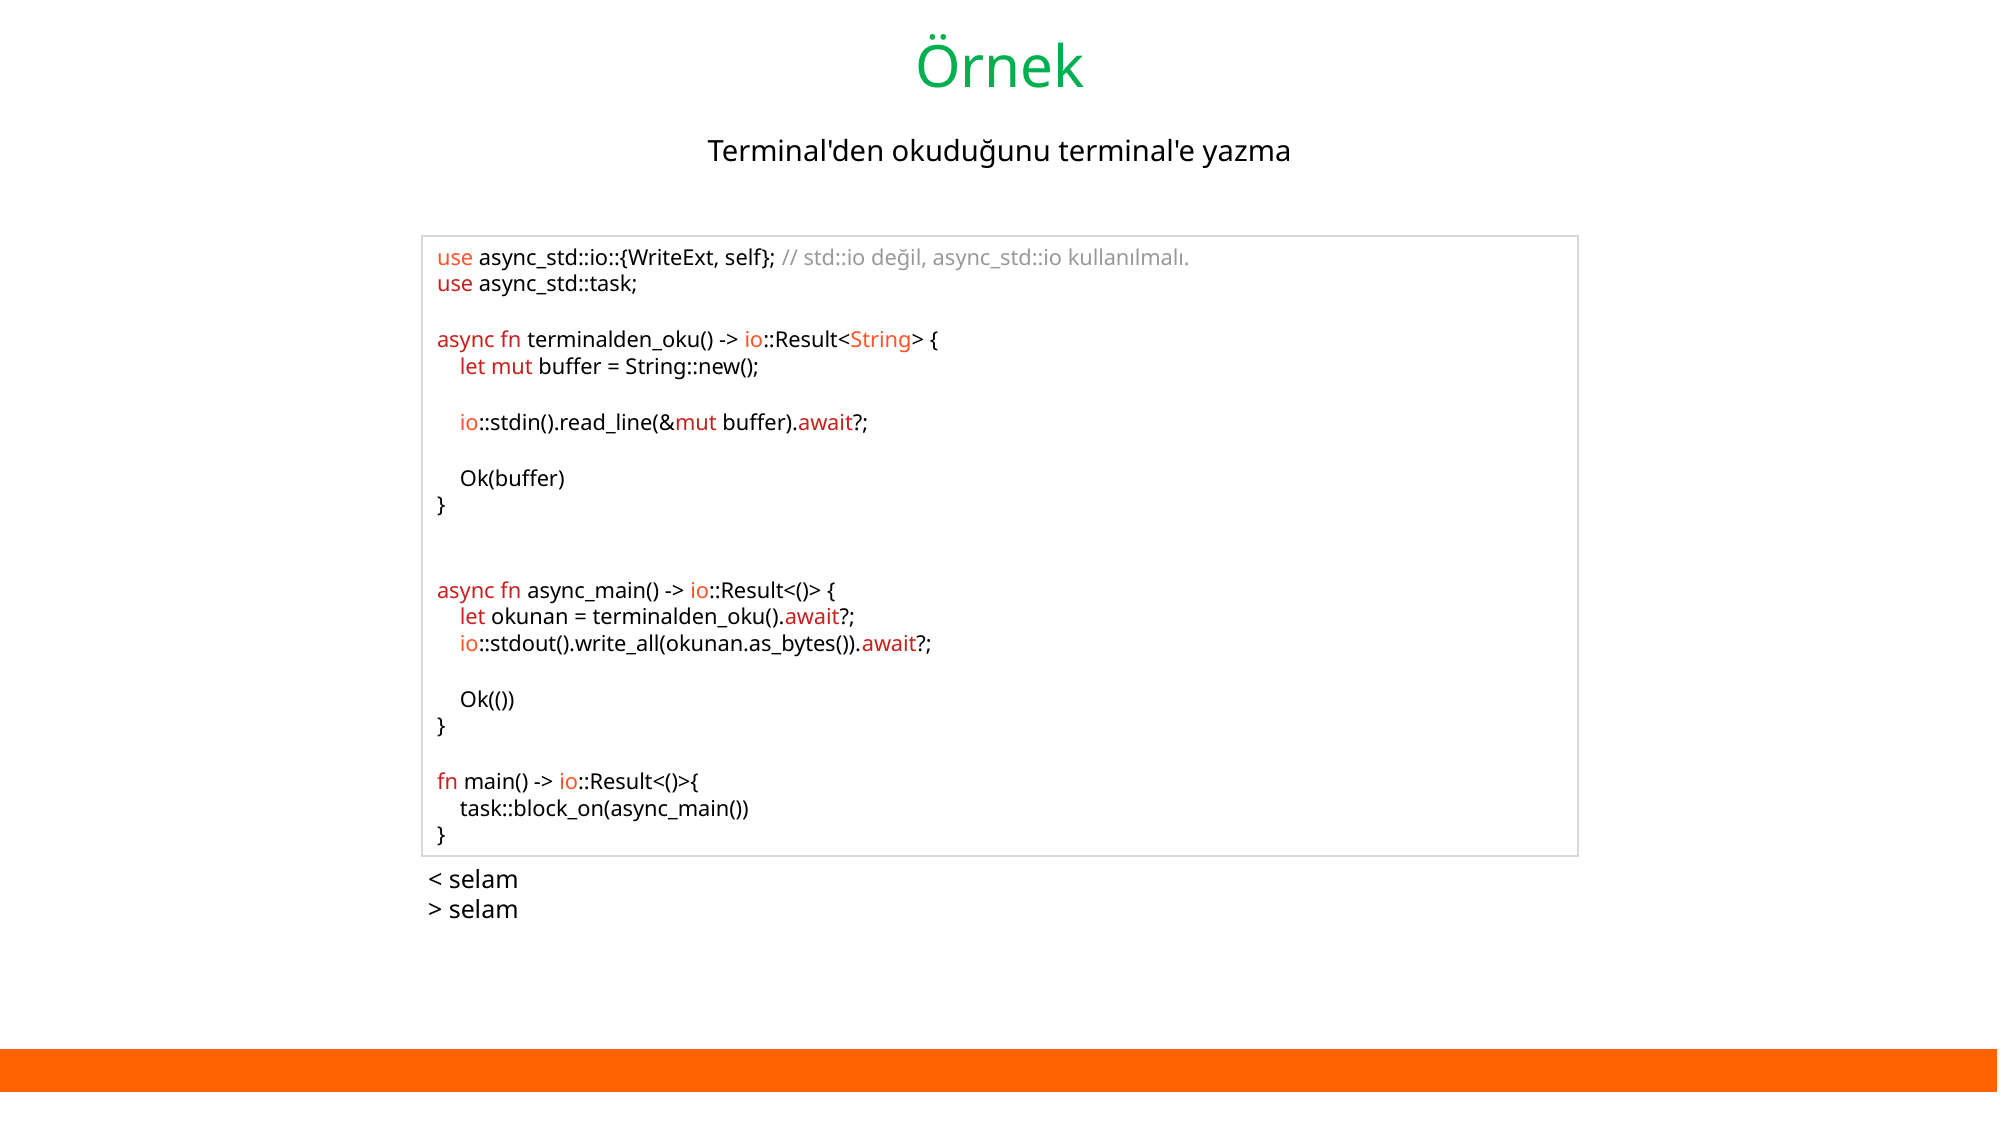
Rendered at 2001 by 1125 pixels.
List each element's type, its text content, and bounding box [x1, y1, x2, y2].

text_box use async_std::io::{WriteExt, self}; // std::io değil, async_std::io kullanılmalı. use async_std::task; async fn terminalden_oku() -> io::Result<String> { let mut buffer = String::new(); io::stdin().read_line(&mut buffer).await?; Ok(buffer) } async fn async_main() -> io::Result<()> { let okunan = terminalden_oku().await?; io::stdout().write_all(okunan.as_bytes()).await?; Ok(()) } fn main() -> io::Result<()>{ task::block_on(async_main()) } [422, 236, 1578, 857]
text_box Örnek [420, 29, 1580, 119]
text_box [0, 1049, 1997, 1092]
text_box Terminal'den okuduğunu terminal'e yazma [451, 125, 1549, 178]
text_box < selam > selam [413, 856, 1182, 945]
